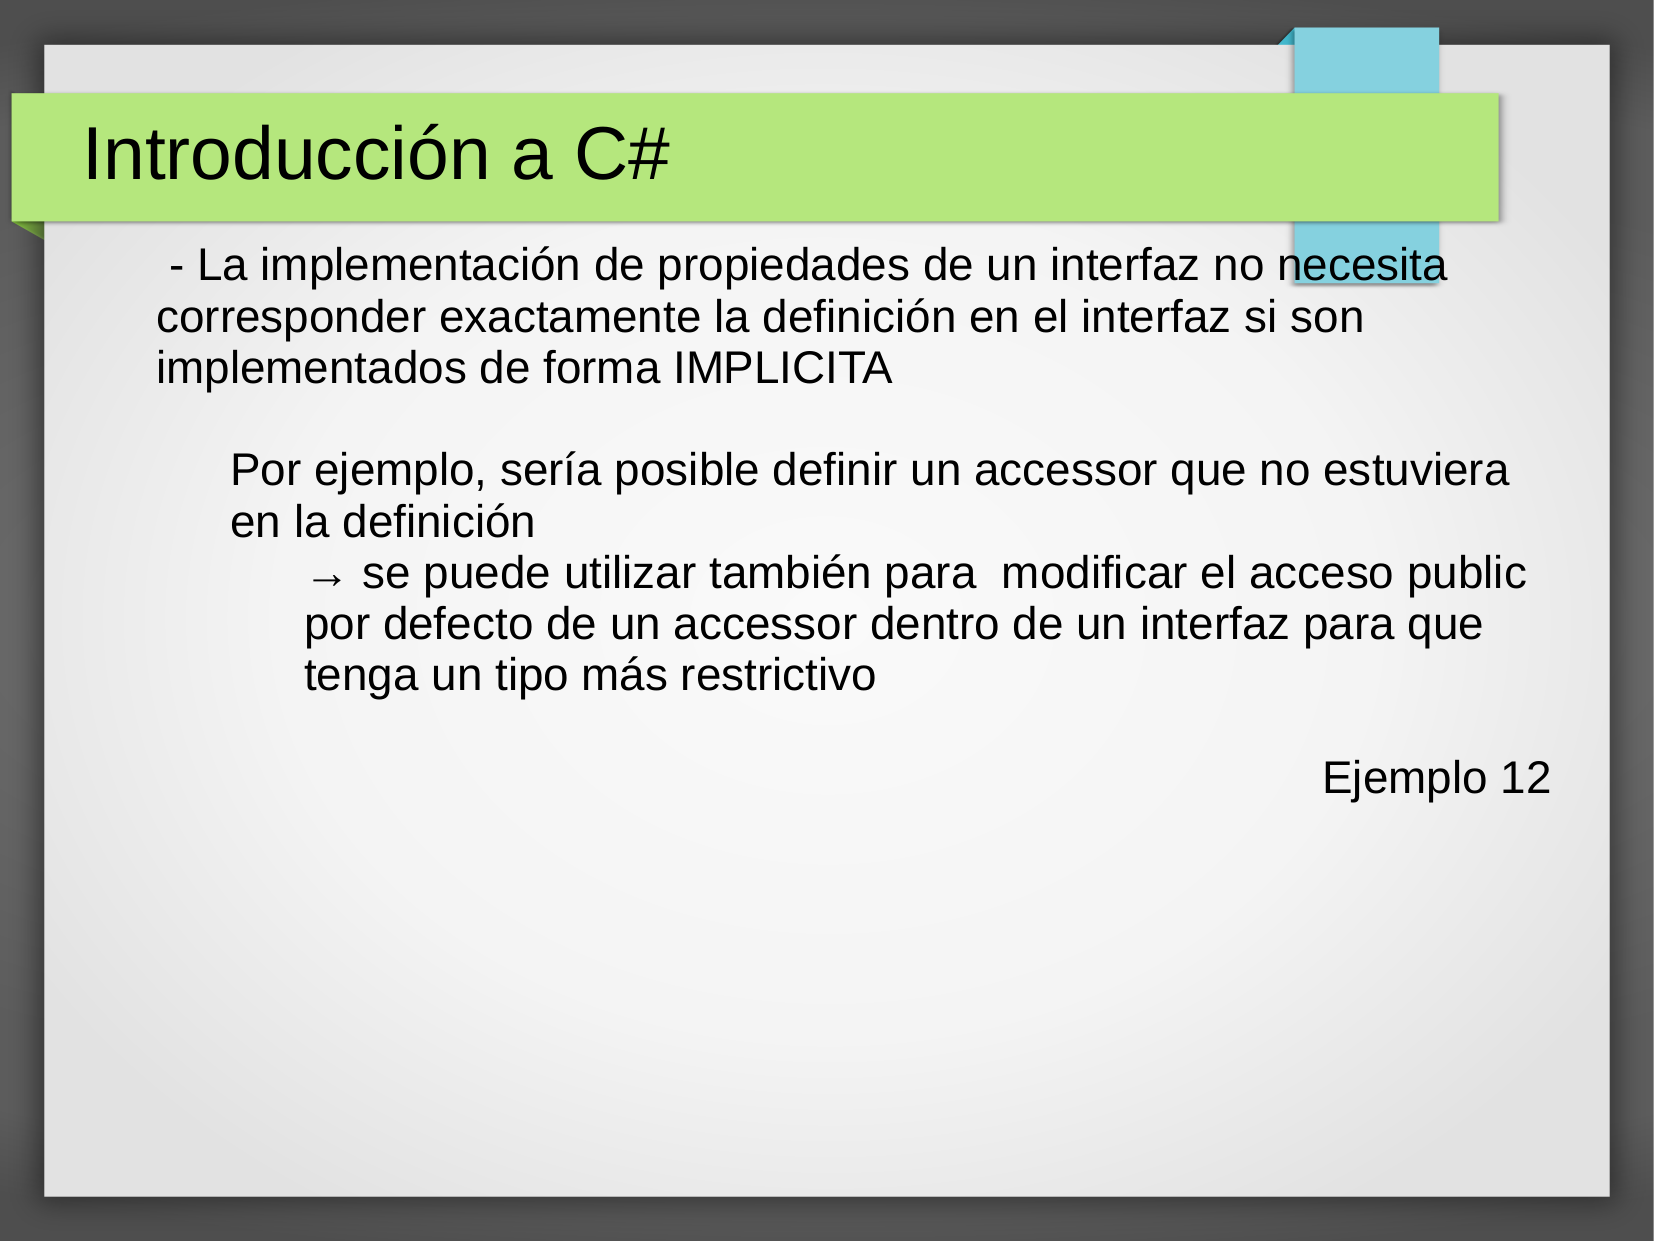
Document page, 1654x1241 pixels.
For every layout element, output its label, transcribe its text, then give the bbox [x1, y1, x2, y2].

title Introducción a C# [82, 94, 1264, 213]
text_box - La implementación de propiedades de un interfaz no necesita corresponder exactamente la definición en el interfaz si son implementados de forma IMPLICITA Por ejemplo, sería posible definir un accessor que no estuviera en la definición → se puede utilizar también para modificar el acceso public por defecto de un accessor dentro de un interfaz para que tenga un tipo más restrictivo Ejemplo 12 [82, 239, 1552, 804]
picture [0, 0, 1654, 1241]
